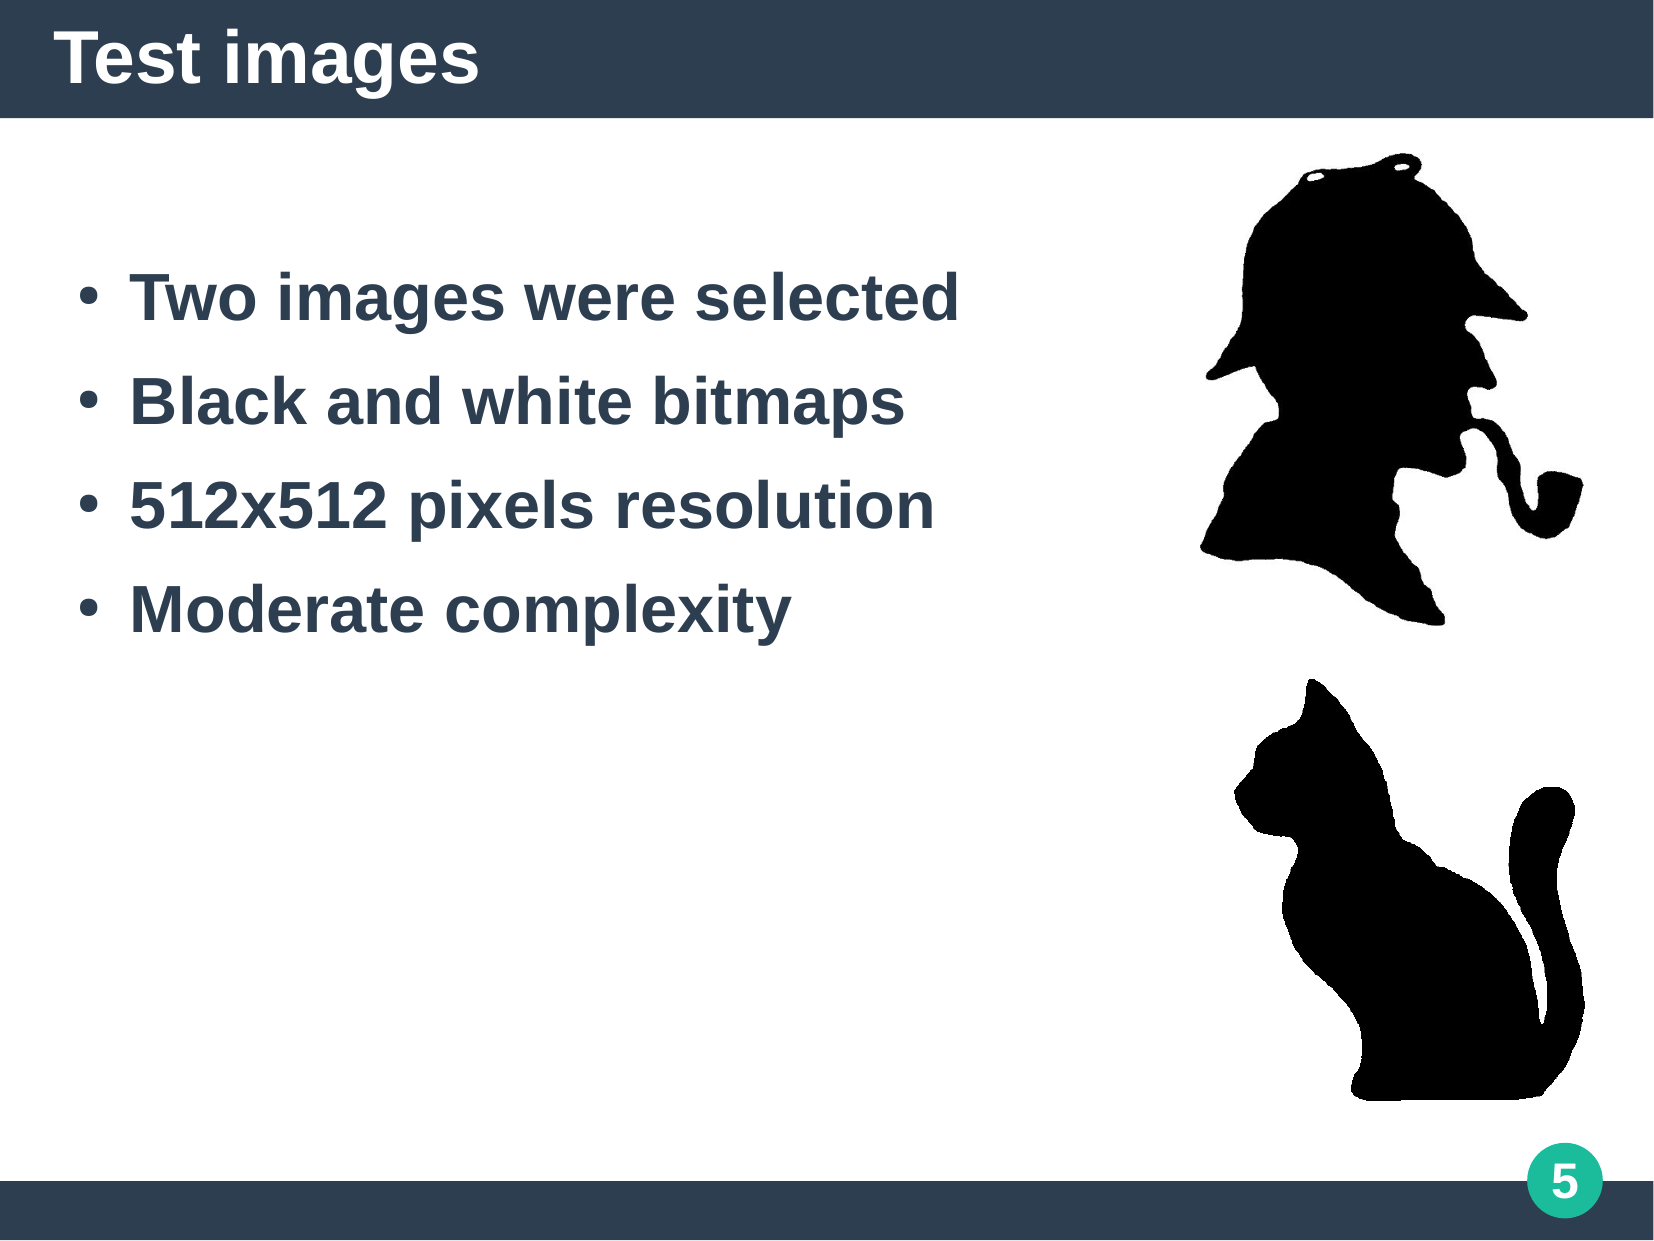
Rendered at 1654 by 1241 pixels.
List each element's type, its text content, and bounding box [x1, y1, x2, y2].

list Two images were selected Black and white bitmaps 512x512 pixels resolution Moderate complexity [59, 259, 1034, 851]
picture [1181, 648, 1654, 1121]
title Test images [53, 0, 1589, 119]
picture [1181, 153, 1654, 626]
